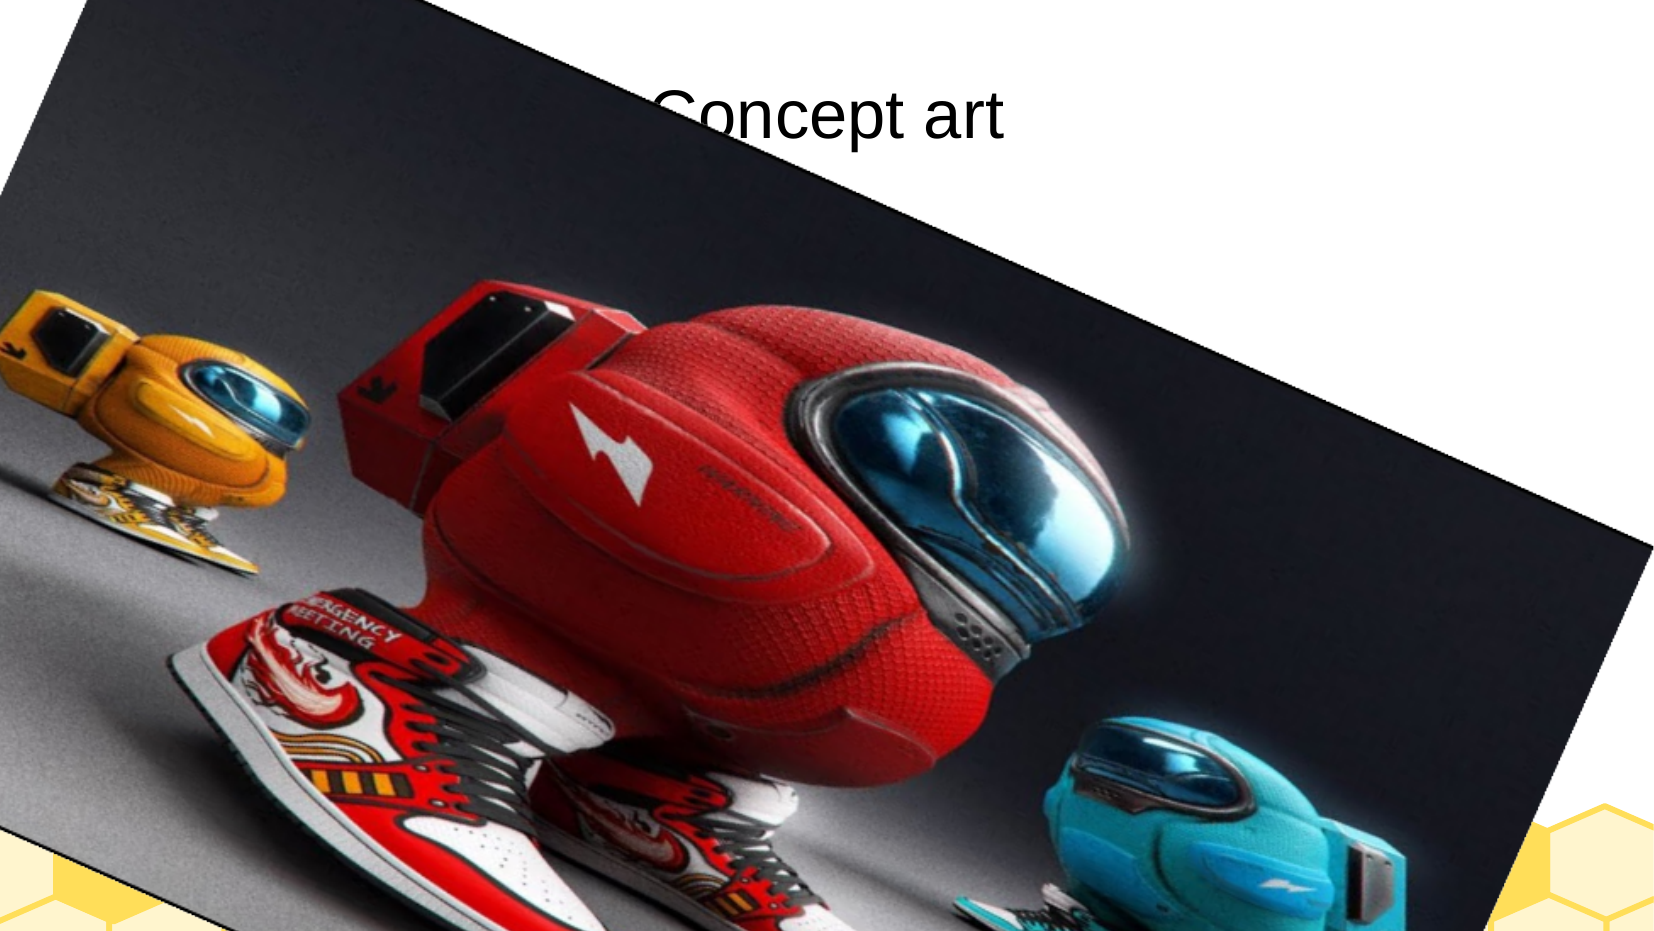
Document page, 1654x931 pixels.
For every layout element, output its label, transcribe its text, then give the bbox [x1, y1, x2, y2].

title Concept art [513, 37, 1571, 193]
picture [0, 0, 1654, 931]
